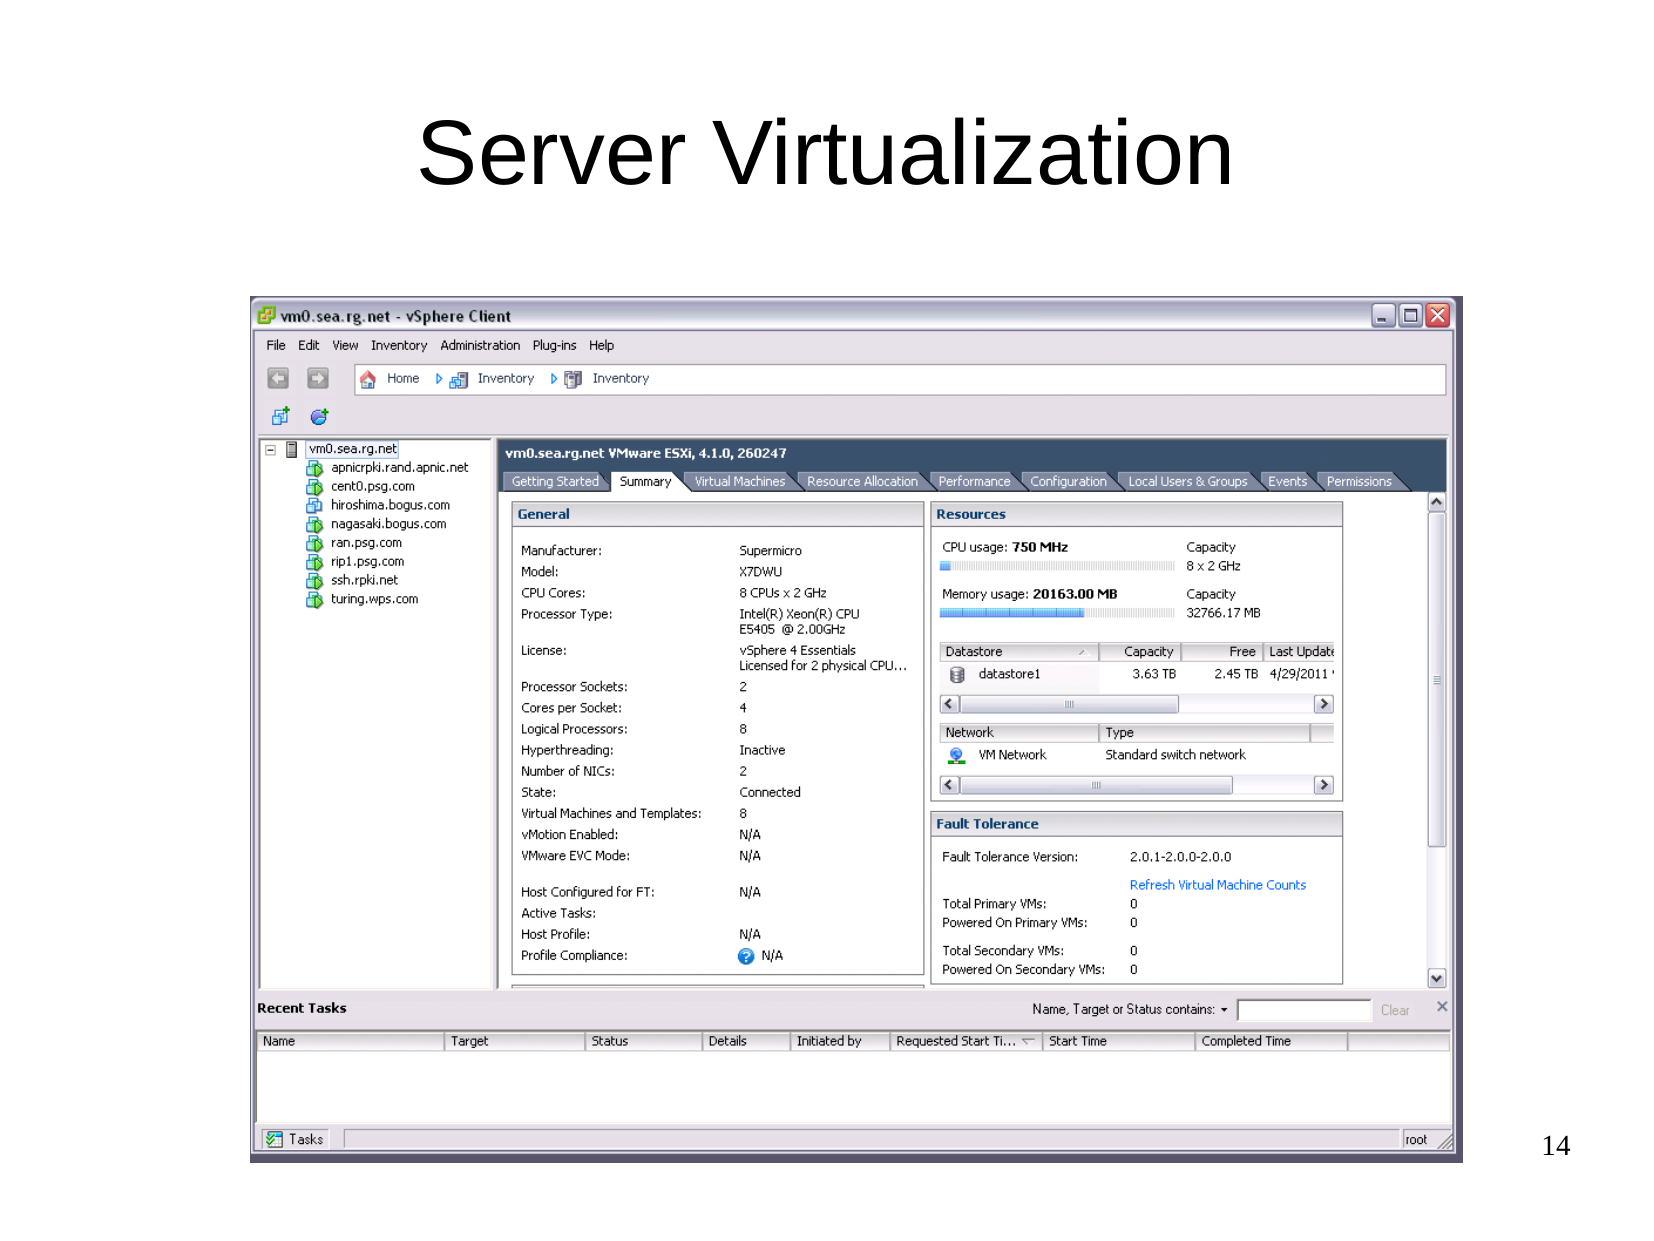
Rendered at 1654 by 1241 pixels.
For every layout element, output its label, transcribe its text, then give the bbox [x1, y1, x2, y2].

title Server Virtualization [82, 49, 1571, 257]
picture [250, 296, 1463, 1163]
